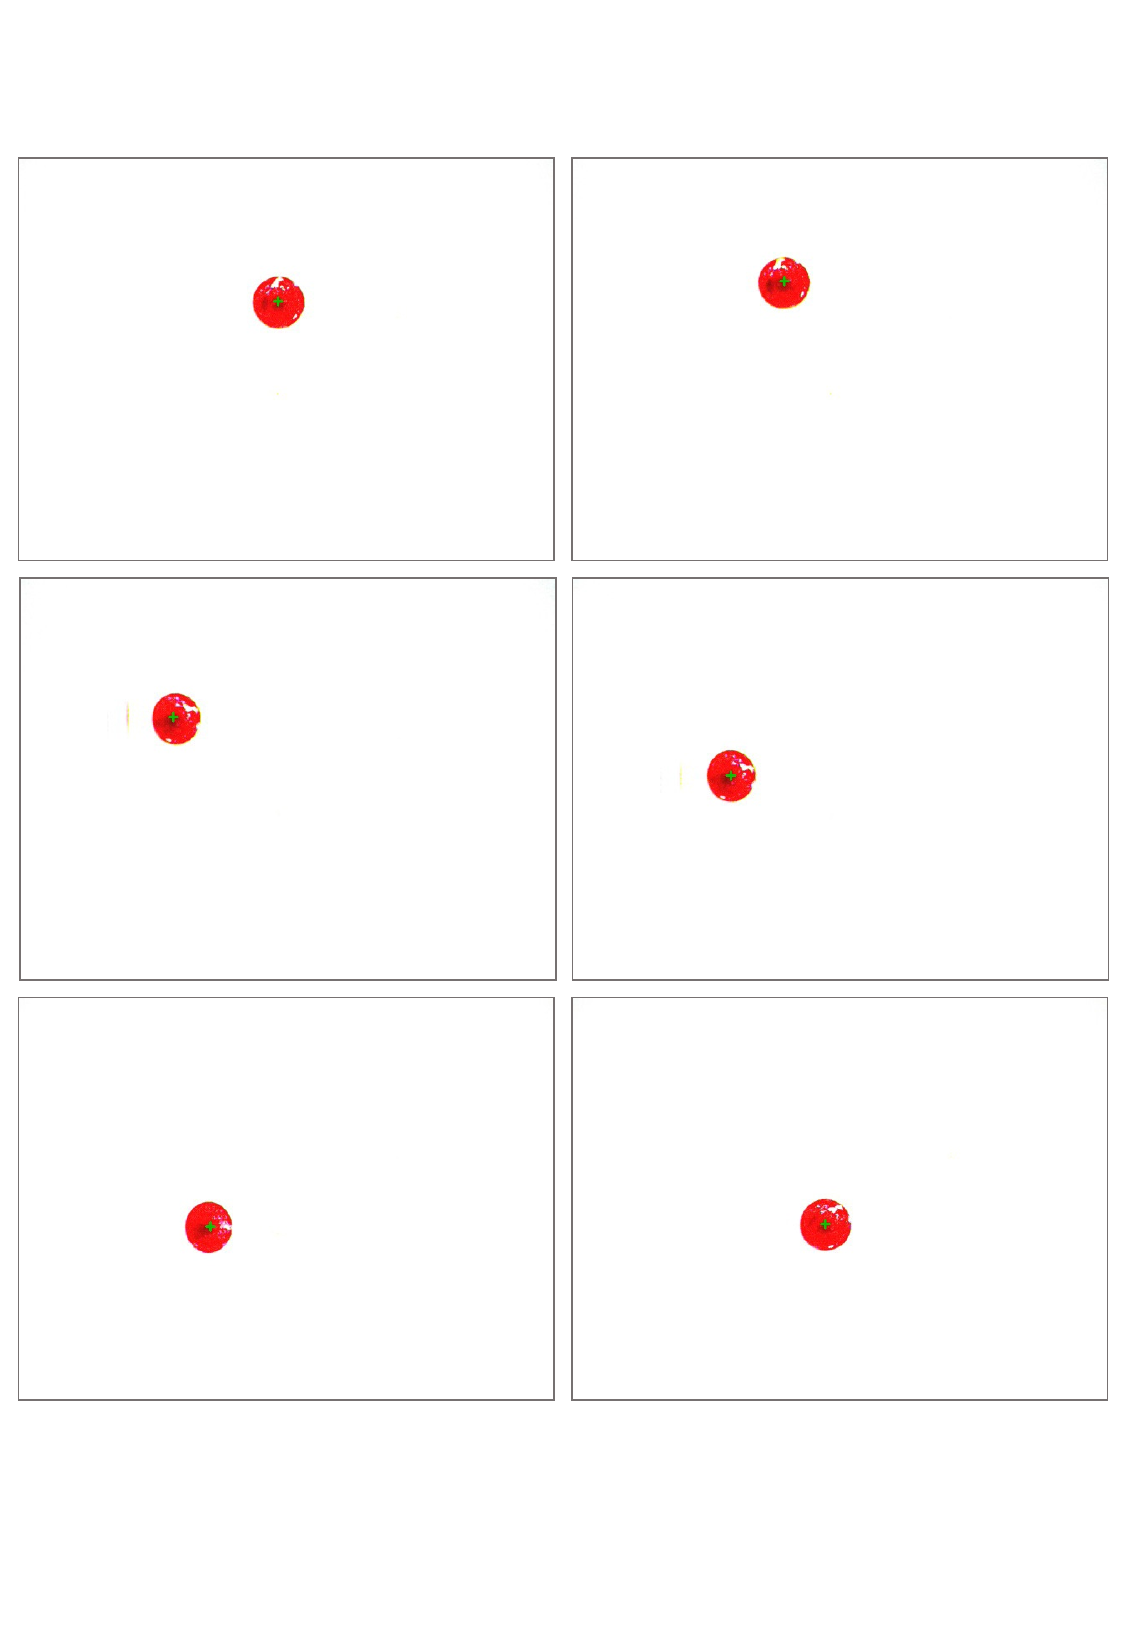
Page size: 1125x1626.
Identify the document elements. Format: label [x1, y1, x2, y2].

picture [20, 578, 556, 980]
picture [572, 158, 1107, 560]
picture [573, 578, 1108, 980]
picture [19, 998, 554, 1400]
picture [19, 158, 554, 560]
picture [572, 998, 1107, 1400]
